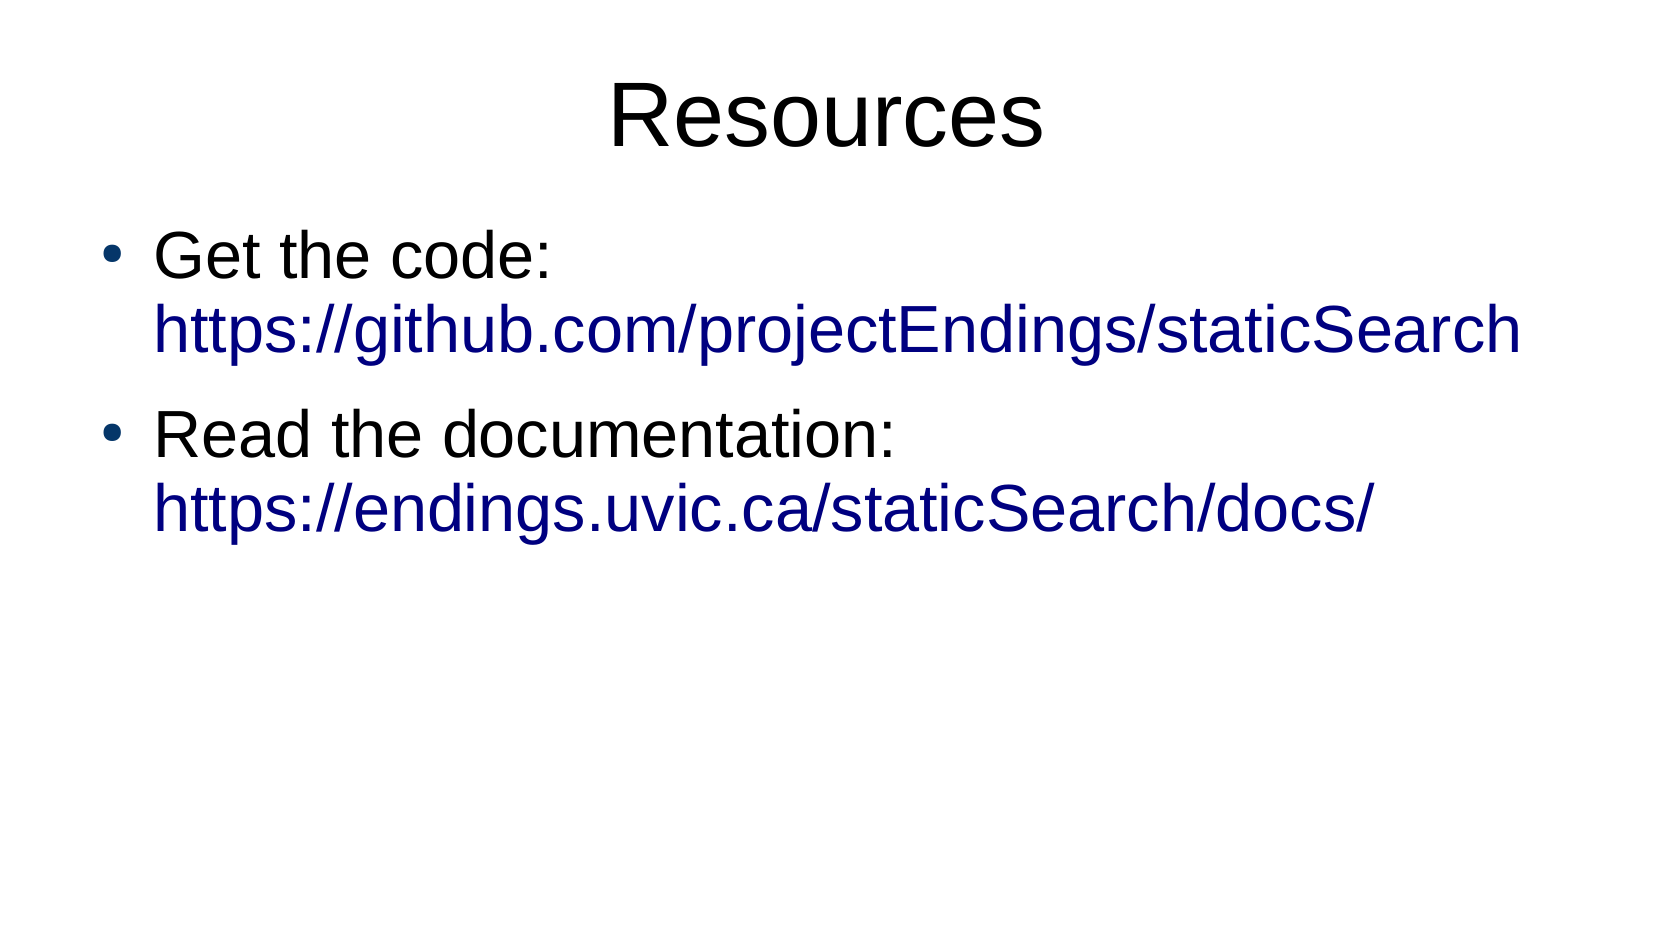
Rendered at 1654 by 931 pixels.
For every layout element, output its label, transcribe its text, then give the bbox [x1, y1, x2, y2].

title Resources [82, 37, 1571, 193]
list Get the code: https://github.com/projectEndings/staticSearch Read the documentation: https://endings.uvic.ca/staticSearch/docs/ [82, 217, 1571, 758]
